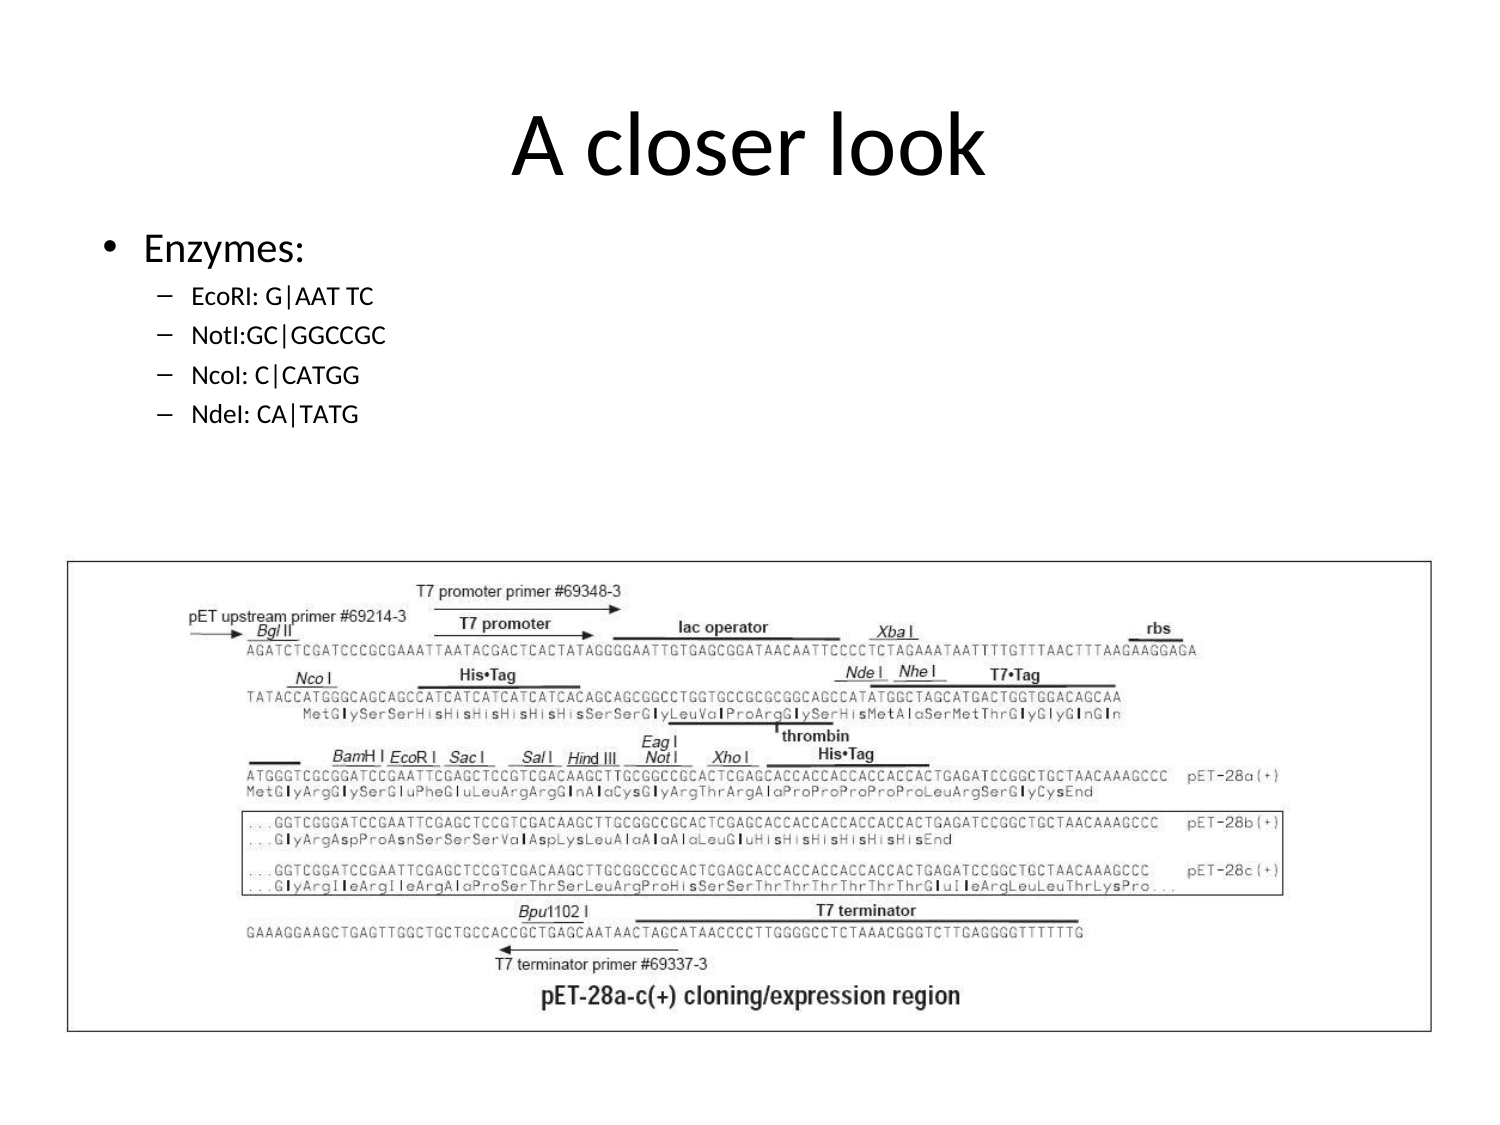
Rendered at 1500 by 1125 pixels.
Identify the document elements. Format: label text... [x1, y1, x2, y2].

picture [50, 537, 1437, 1044]
list Enzymes: EcoRI: G|AAT TC NotI:GC|GGCCGC NcoI: C|CATGG NdeI: CA|TATG [87, 212, 751, 438]
title A closer look [75, 45, 1426, 233]
